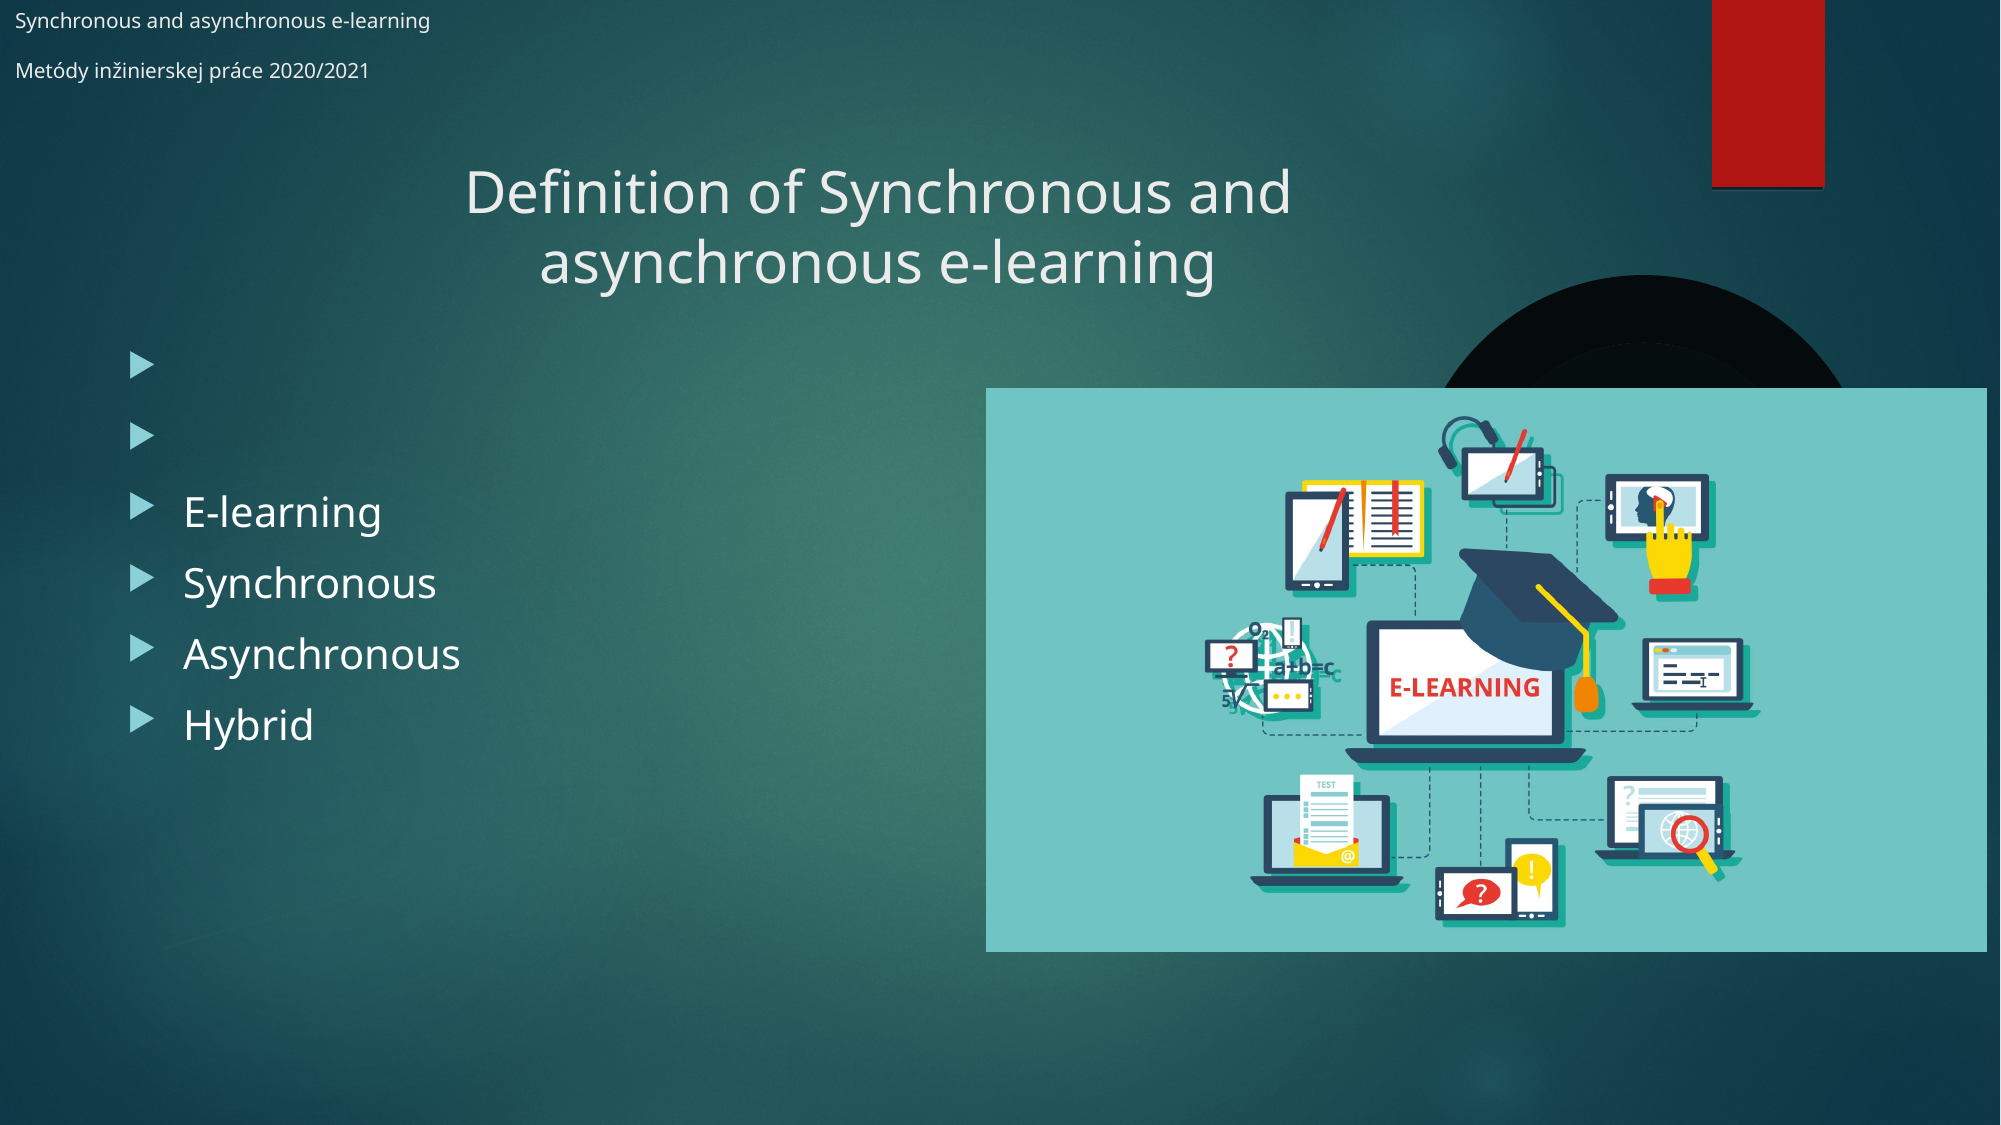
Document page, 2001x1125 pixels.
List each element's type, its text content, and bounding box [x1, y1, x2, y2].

list E-learning Synchronous Asynchronous Hybrid [112, 336, 1649, 1026]
title Synchronous and asynchronous e-learning Metódy inžinierskej práce 2020/2021 [0, 0, 496, 88]
picture [986, 388, 1987, 952]
text_box Definition of Synchronous and asynchronous e-learning [256, 147, 1502, 317]
